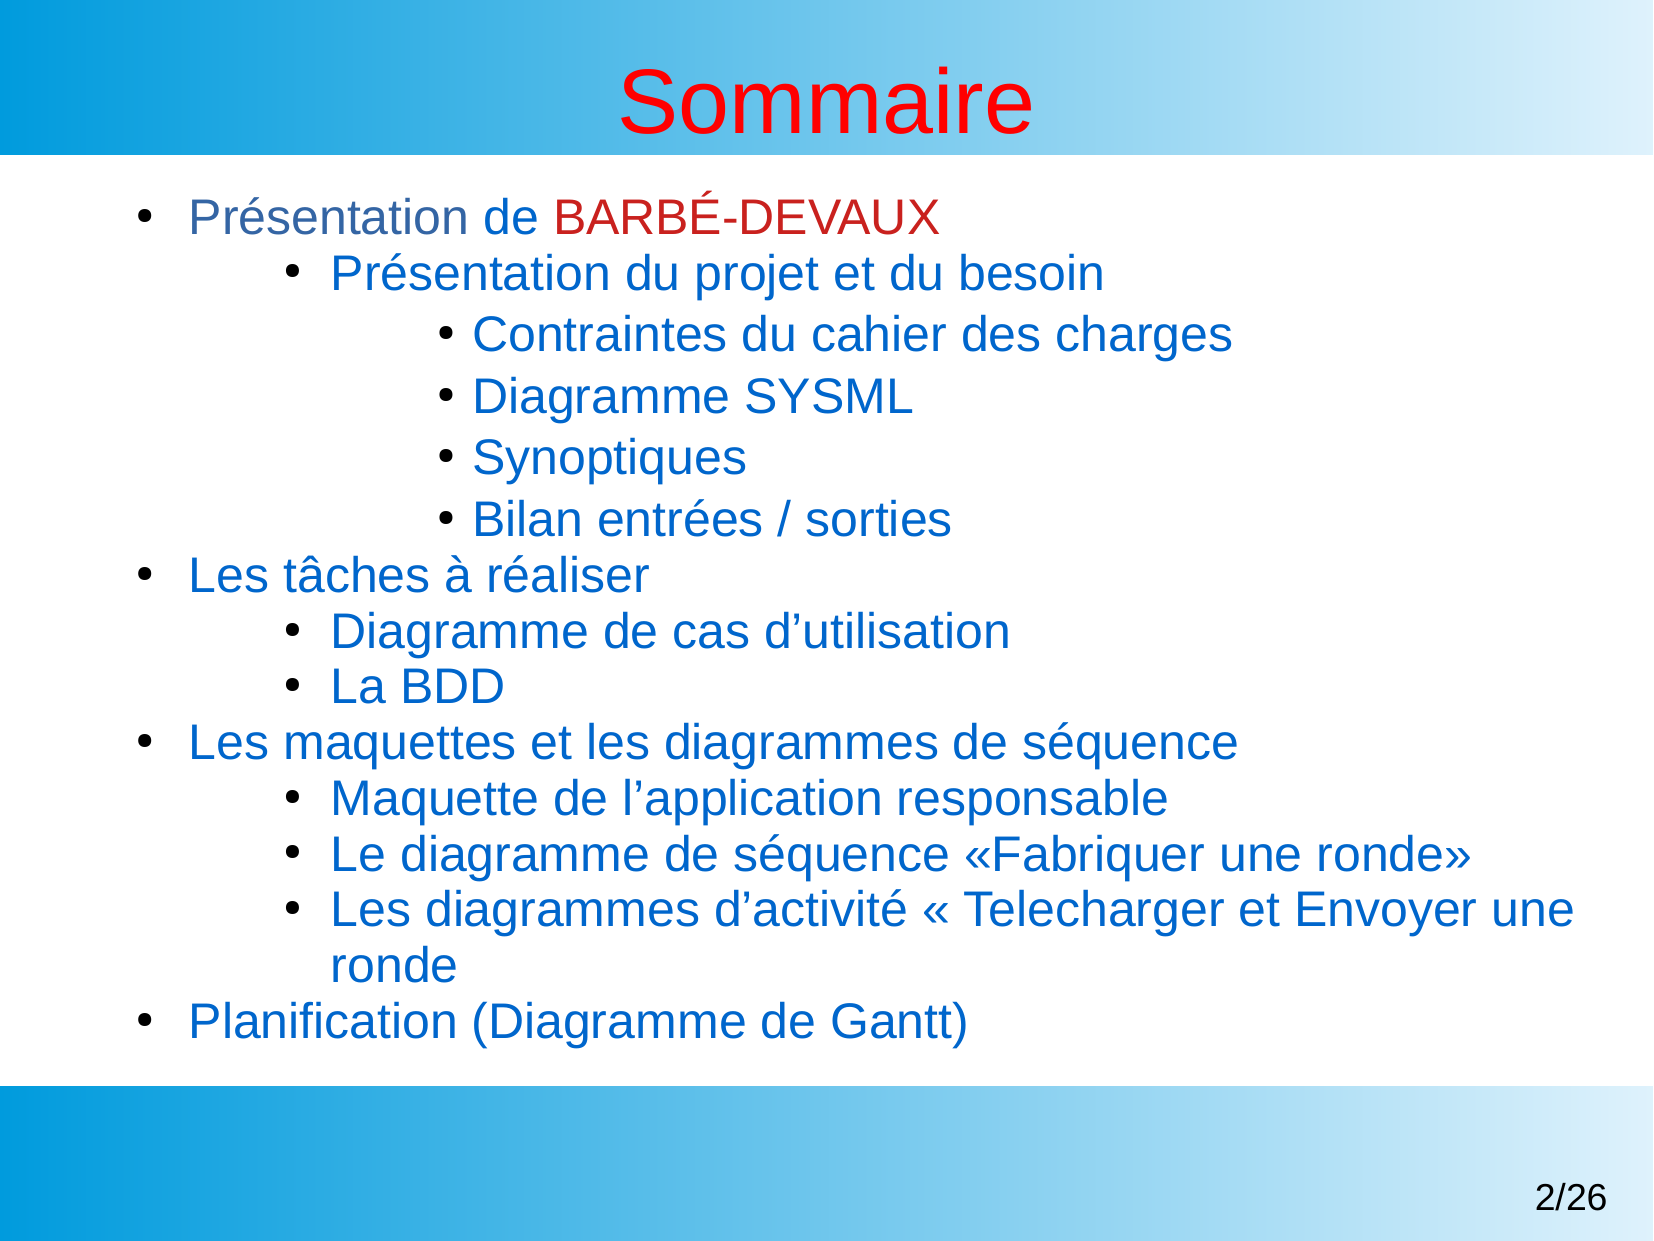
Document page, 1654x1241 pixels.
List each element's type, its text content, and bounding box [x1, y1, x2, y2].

text_box <numéro>/26 [1520, 1169, 1654, 1240]
list Présentation de BARBÉ-DEVAUX Présentation du projet et du besoin Contraintes du cahier des charges Diagramme SYSML Synoptiques Bilan entrées / sorties Les tâches à réaliser Diagramme de cas d’utilisation La BDD Les maquettes et les diagrammes de séquence Maquette de l’application responsable Le diagramme de séquence «Fabriquer une ronde» Les diagrammes d’activité « Telecharger et Envoyer une ronde Planification (Diagramme de Gantt) [118, 188, 1583, 957]
title Sommaire [82, 49, 1571, 155]
